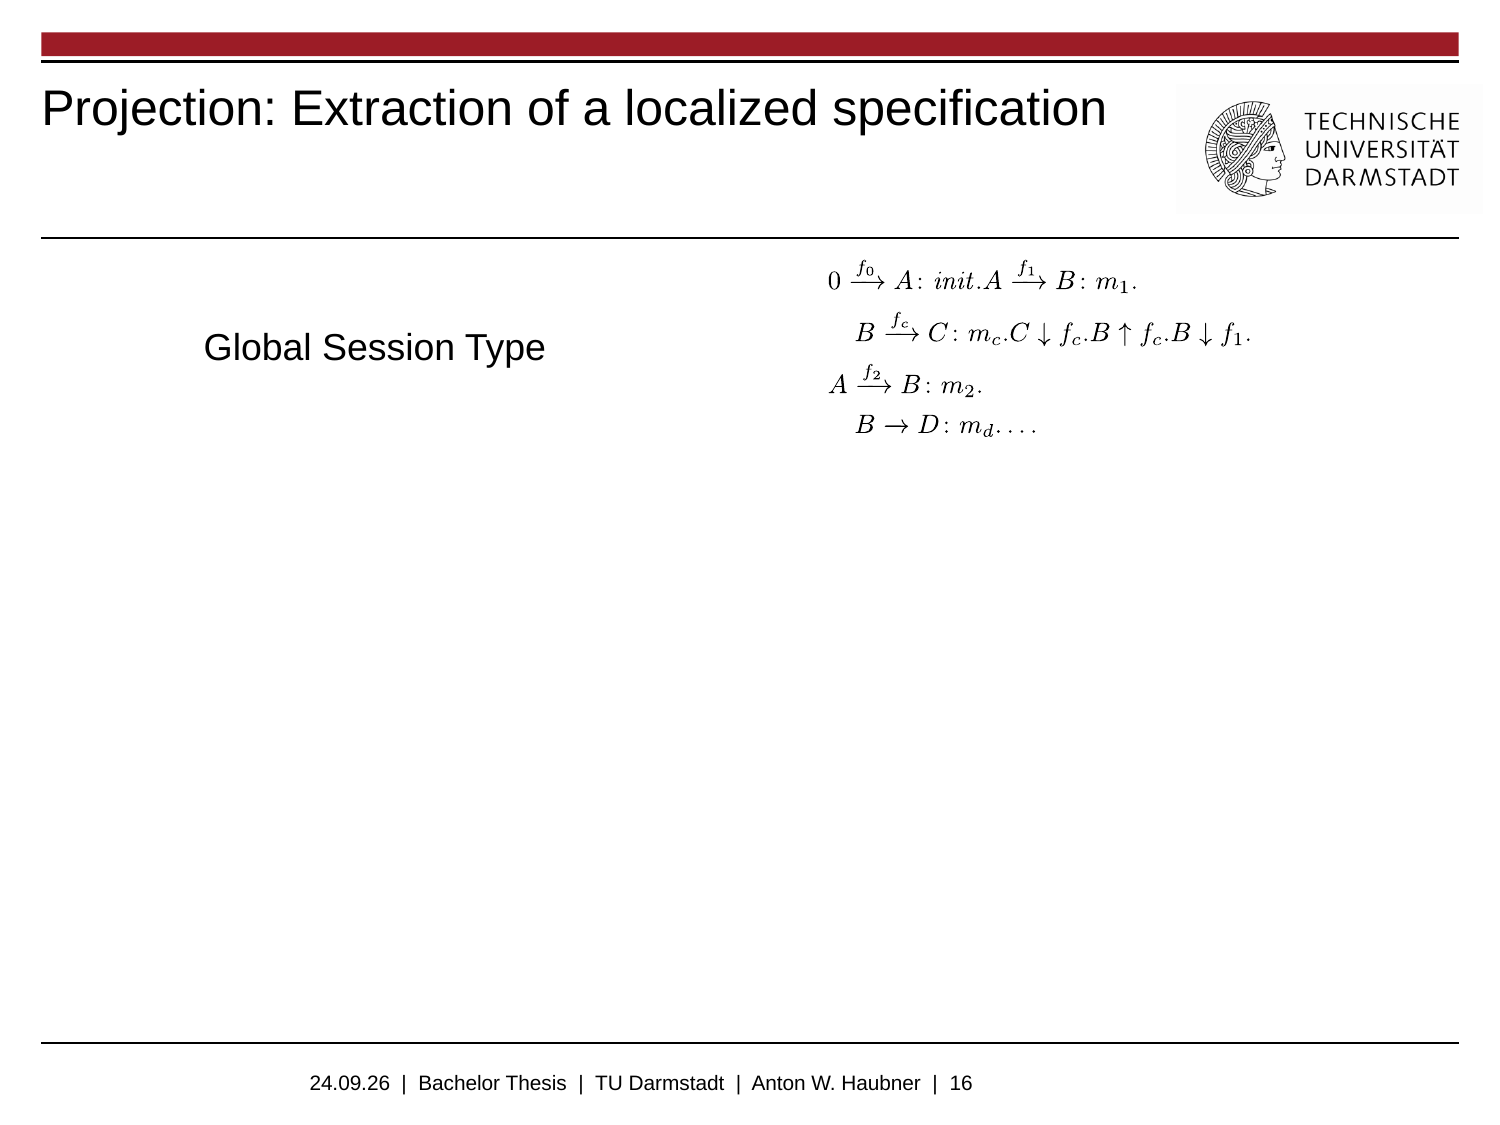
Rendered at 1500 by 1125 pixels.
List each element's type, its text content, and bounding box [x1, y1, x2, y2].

title Projection: Extraction of a localized specification [41, 32, 1131, 184]
text_box Global Session Type [188, 318, 561, 376]
picture [827, 259, 1252, 437]
